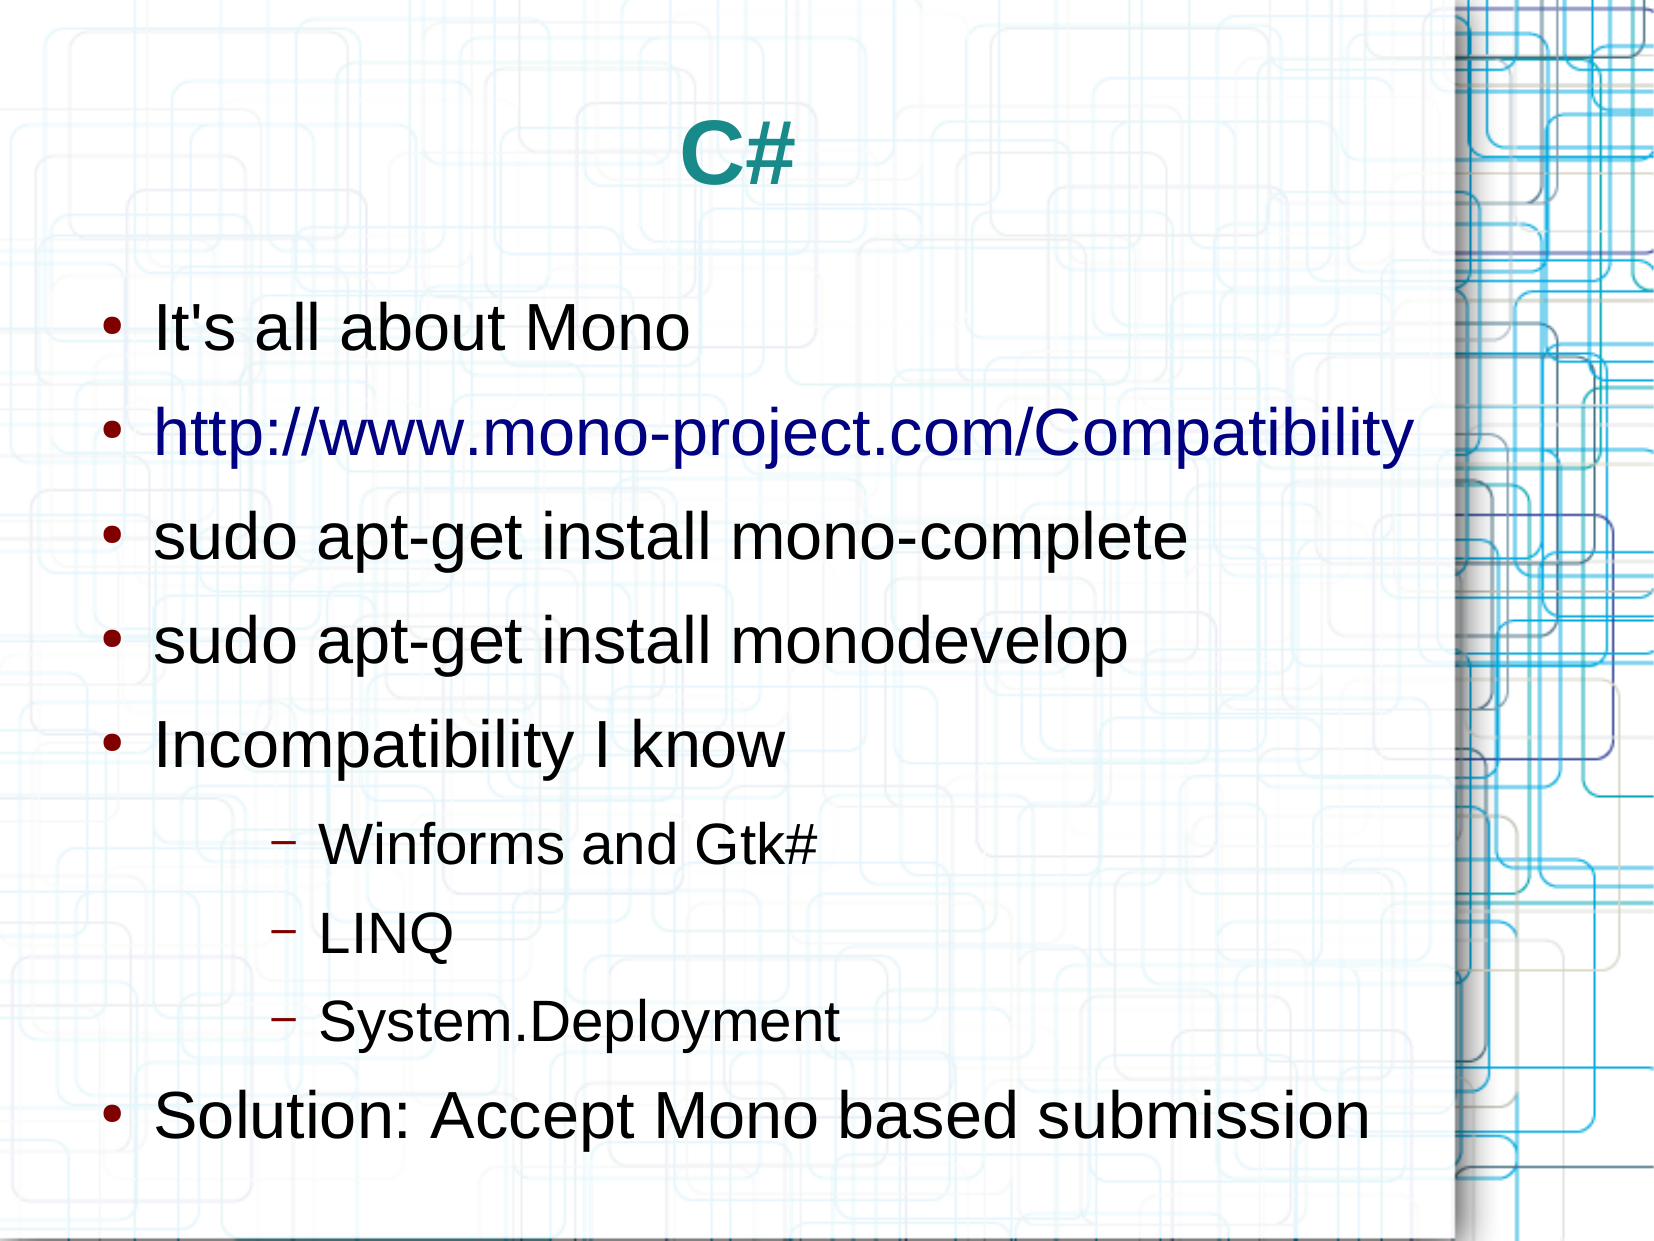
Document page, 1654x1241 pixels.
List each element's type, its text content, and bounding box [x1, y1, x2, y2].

picture [0, 0, 1654, 1241]
list It's all about Mono http://www.mono-project.com/Compatibility sudo apt-get install mono-complete sudo apt-get install monodevelop Incompatibility I know Winforms and Gtk# LINQ System.Deployment Solution: Accept Mono based submission [82, 290, 1418, 1151]
title C# [59, 49, 1418, 257]
